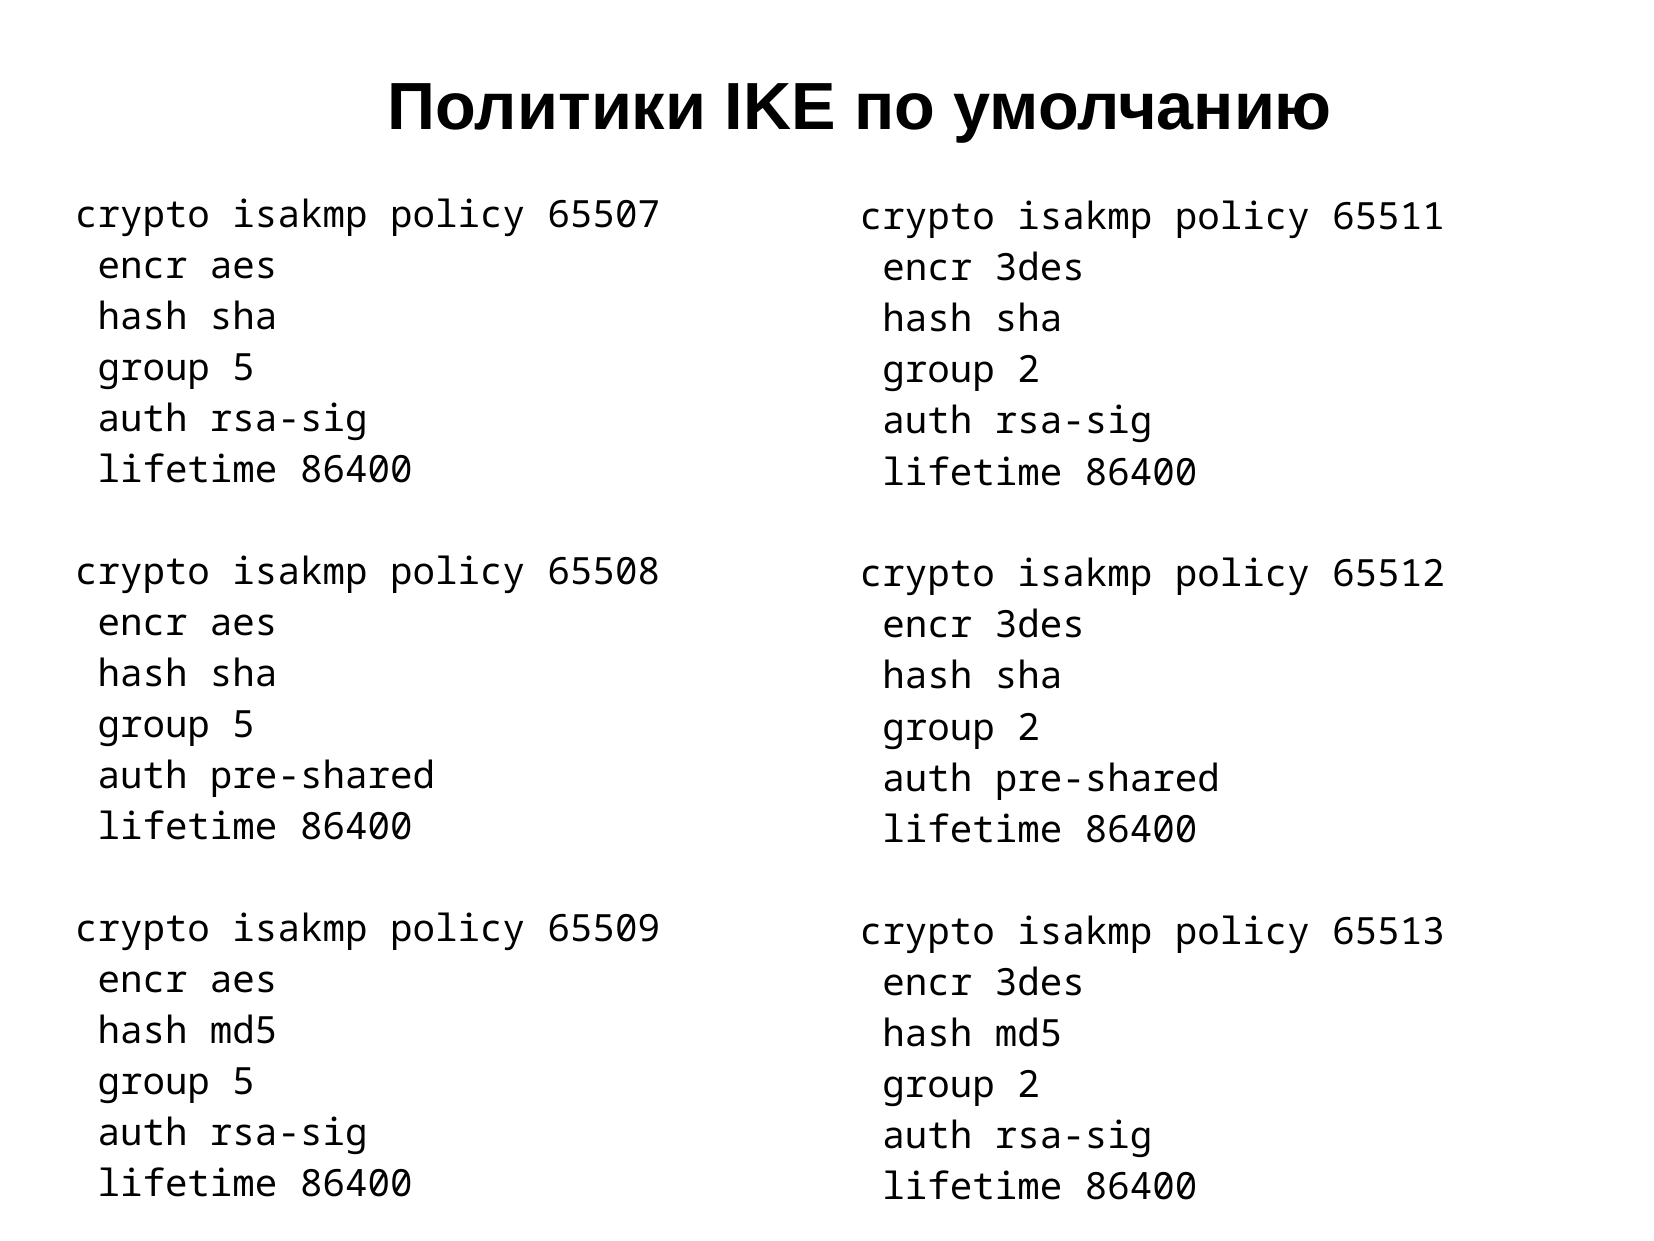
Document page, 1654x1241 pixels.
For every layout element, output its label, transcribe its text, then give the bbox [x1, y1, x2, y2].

list crypto isakmp policy 65507 encr aes hash sha group 5 auth rsa-sig lifetime 86400 crypto isakmp policy 65508 encr aes hash sha group 5 auth pre-shared lifetime 86400 crypto isakmp policy 65509 encr aes hash md5 group 5 auth rsa-sig lifetime 86400 crypto isakmp policy 65510 encr aes hash md5 group 5 auth pre-shared lifetime 86400 [75, 187, 751, 1201]
list crypto isakmp policy 65511 encr 3des hash sha group 2 auth rsa-sig lifetime 86400 crypto isakmp policy 65512 encr 3des hash sha group 2 auth pre-shared lifetime 86400 crypto isakmp policy 65513 encr 3des hash md5 group 2 auth rsa-sig lifetime 86400 crypto isakmp policy 65514 encr 3des hash md5 group 2 auth pre-shared lifetime 86400 [859, 189, 1535, 1203]
text_box Политики IKE по умолчанию [123, 41, 1597, 151]
